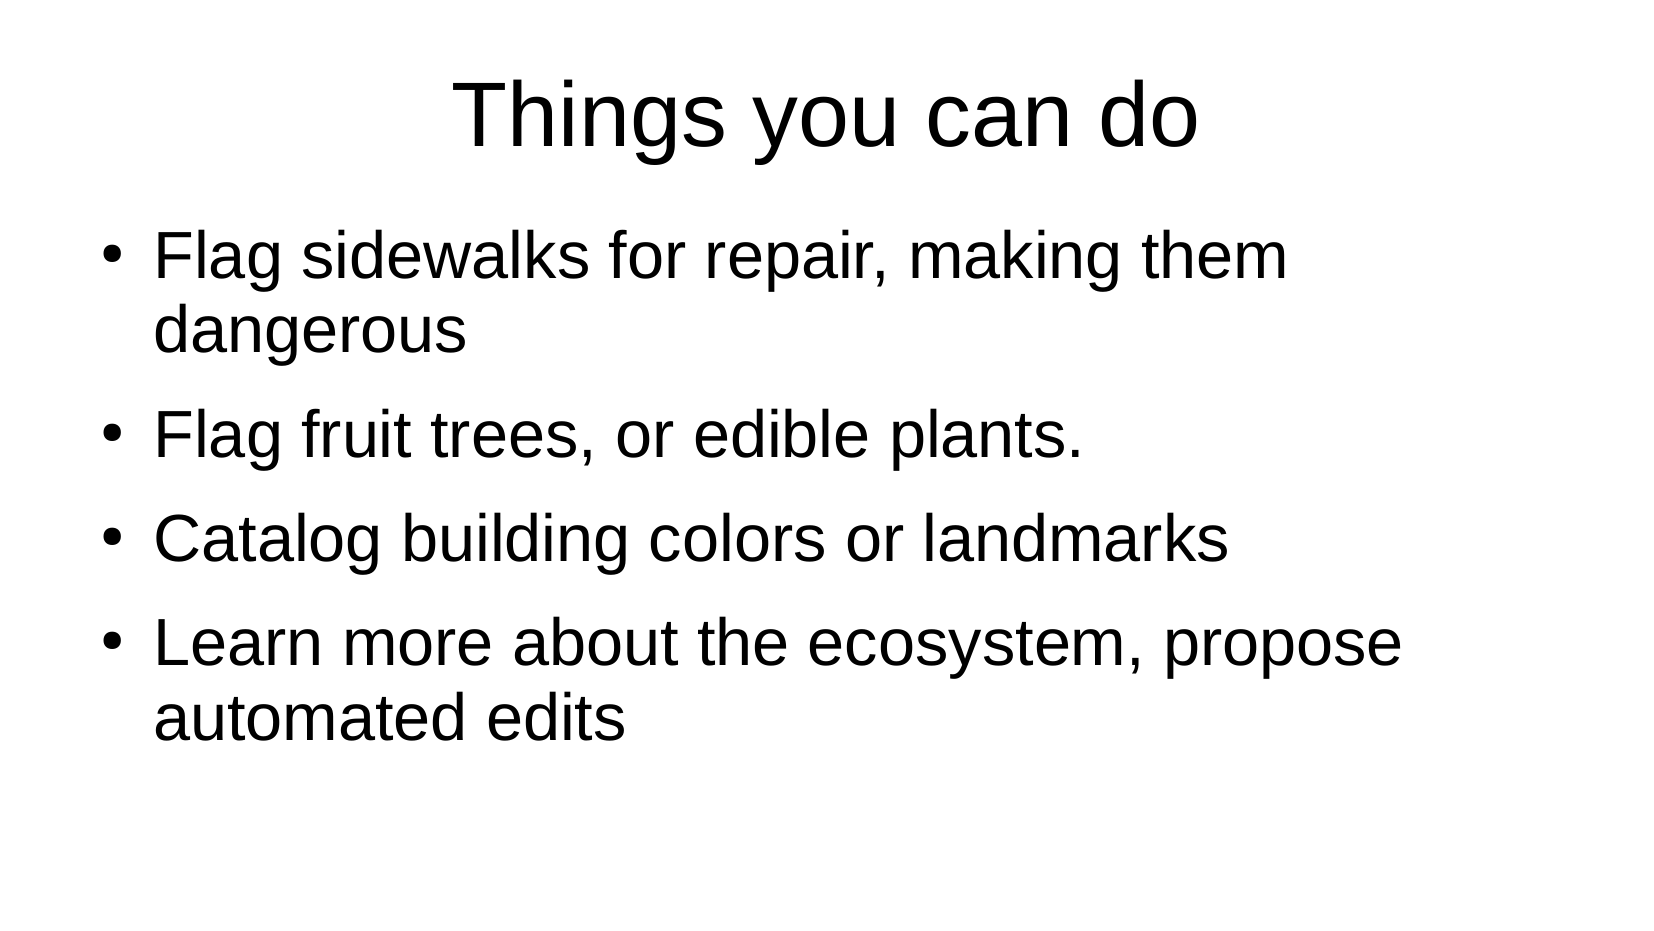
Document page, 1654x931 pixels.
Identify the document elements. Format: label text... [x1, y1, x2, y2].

title Things you can do [82, 37, 1571, 193]
list Flag sidewalks for repair, making them dangerous Flag fruit trees, or edible plants. Catalog building colors or landmarks Learn more about the ecosystem, propose automated edits [82, 217, 1571, 758]
